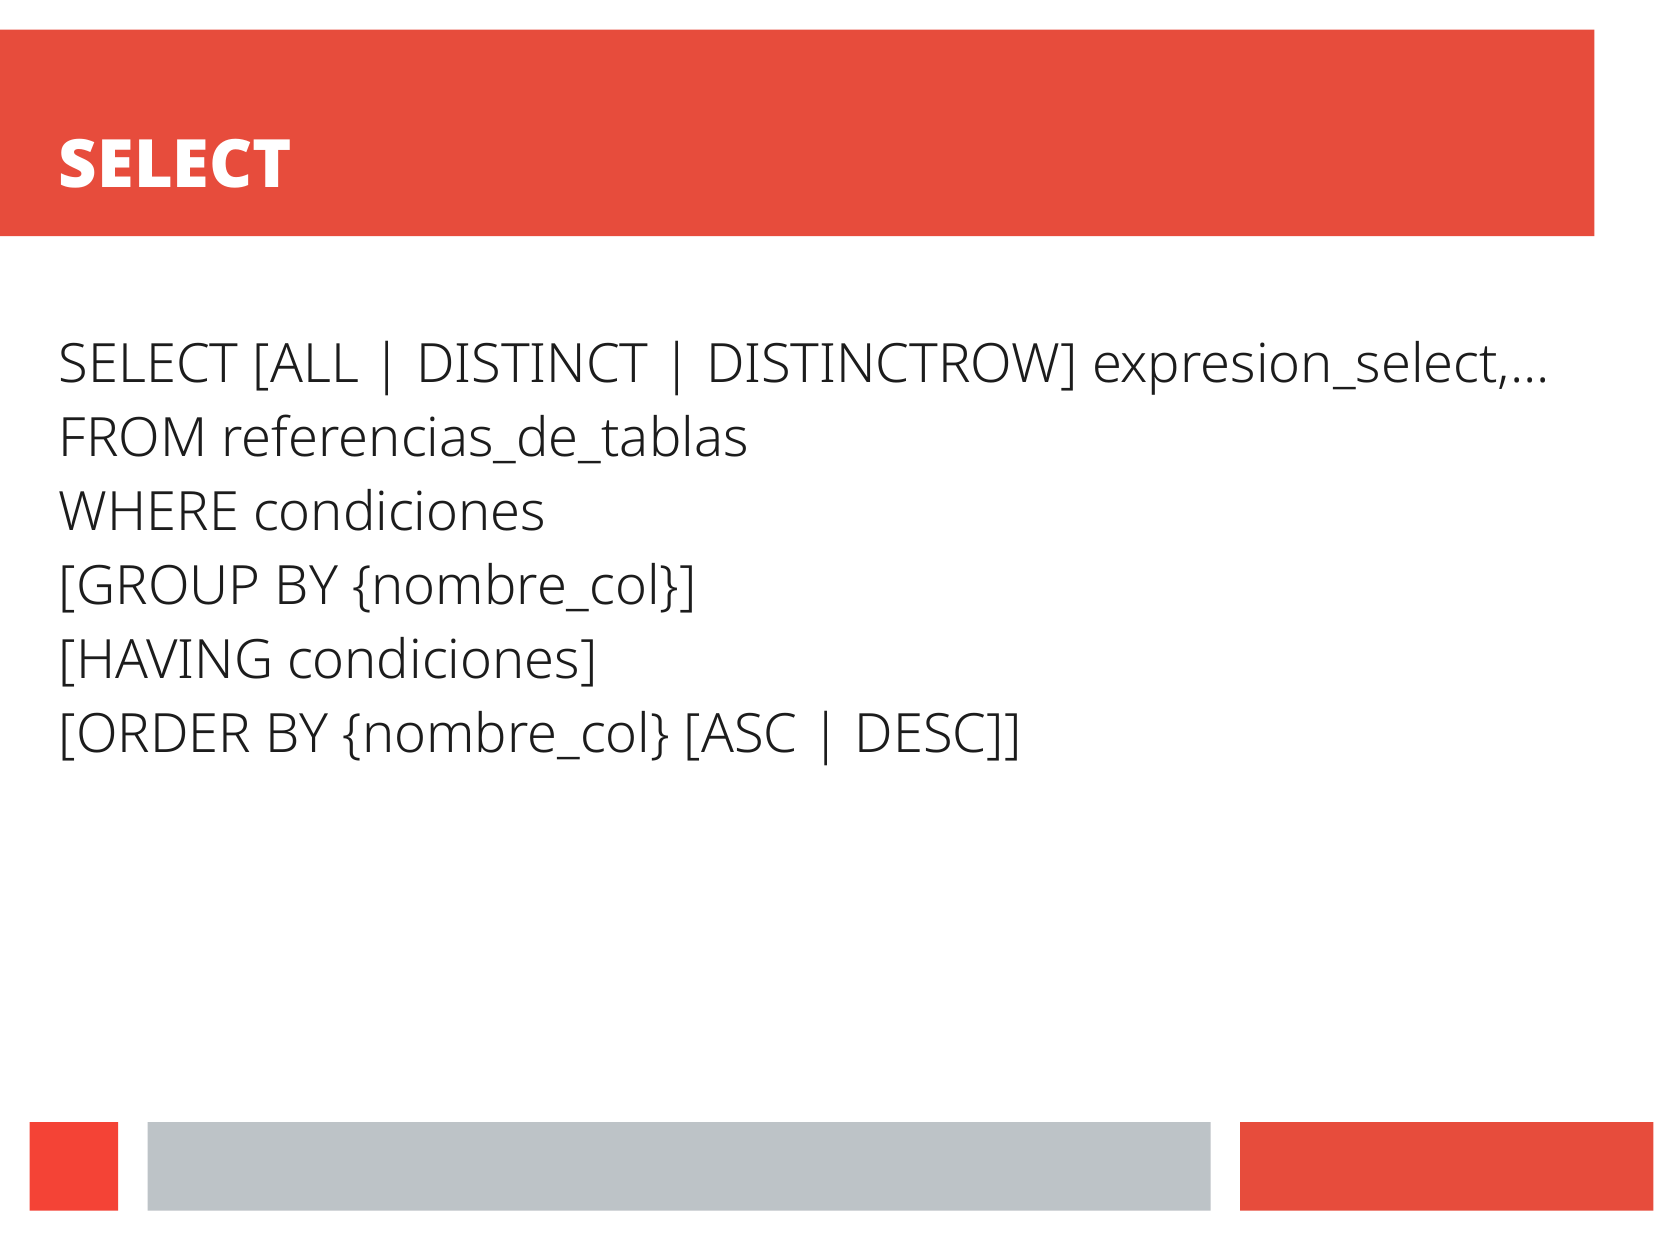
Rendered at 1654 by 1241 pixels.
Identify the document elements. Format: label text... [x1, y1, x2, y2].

title SELECT [59, 59, 1595, 207]
subtitle SELECT [ALL | DISTINCT | DISTINCTROW] expresion_select,... FROM referencias_de_tablas WHERE condiciones [GROUP BY {nombre_col}] [HAVING condiciones] [ORDER BY {nombre_col} [ASC | DESC]] [59, 324, 1565, 1093]
